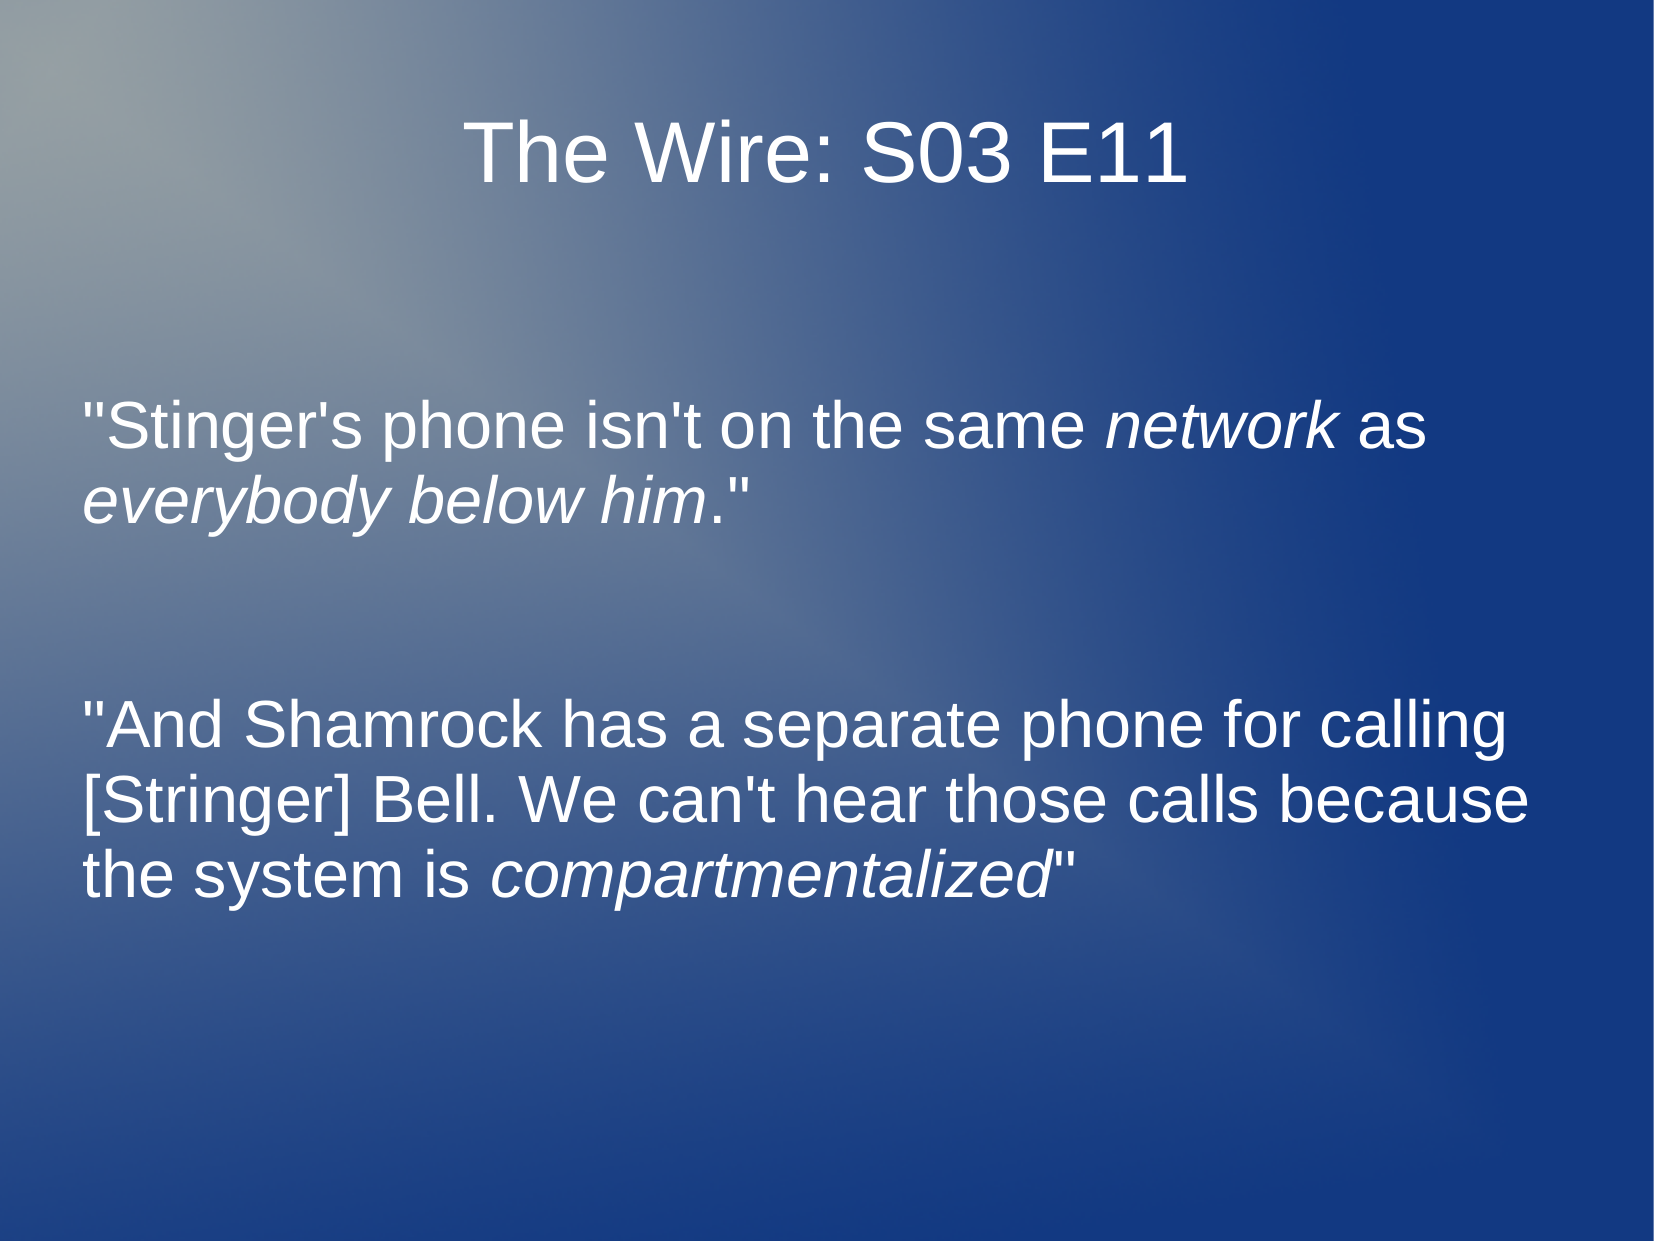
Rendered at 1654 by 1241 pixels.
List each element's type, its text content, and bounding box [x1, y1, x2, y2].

subtitle "Stinger's phone isn't on the same network as everybody below him." "And Shamrock has a separate phone for calling [Stringer] Bell. We can't hear those calls because the system is compartmentalized" [82, 290, 1571, 1010]
picture [0, 0, 1654, 1241]
title The Wire: S03 E11 [82, 49, 1571, 257]
